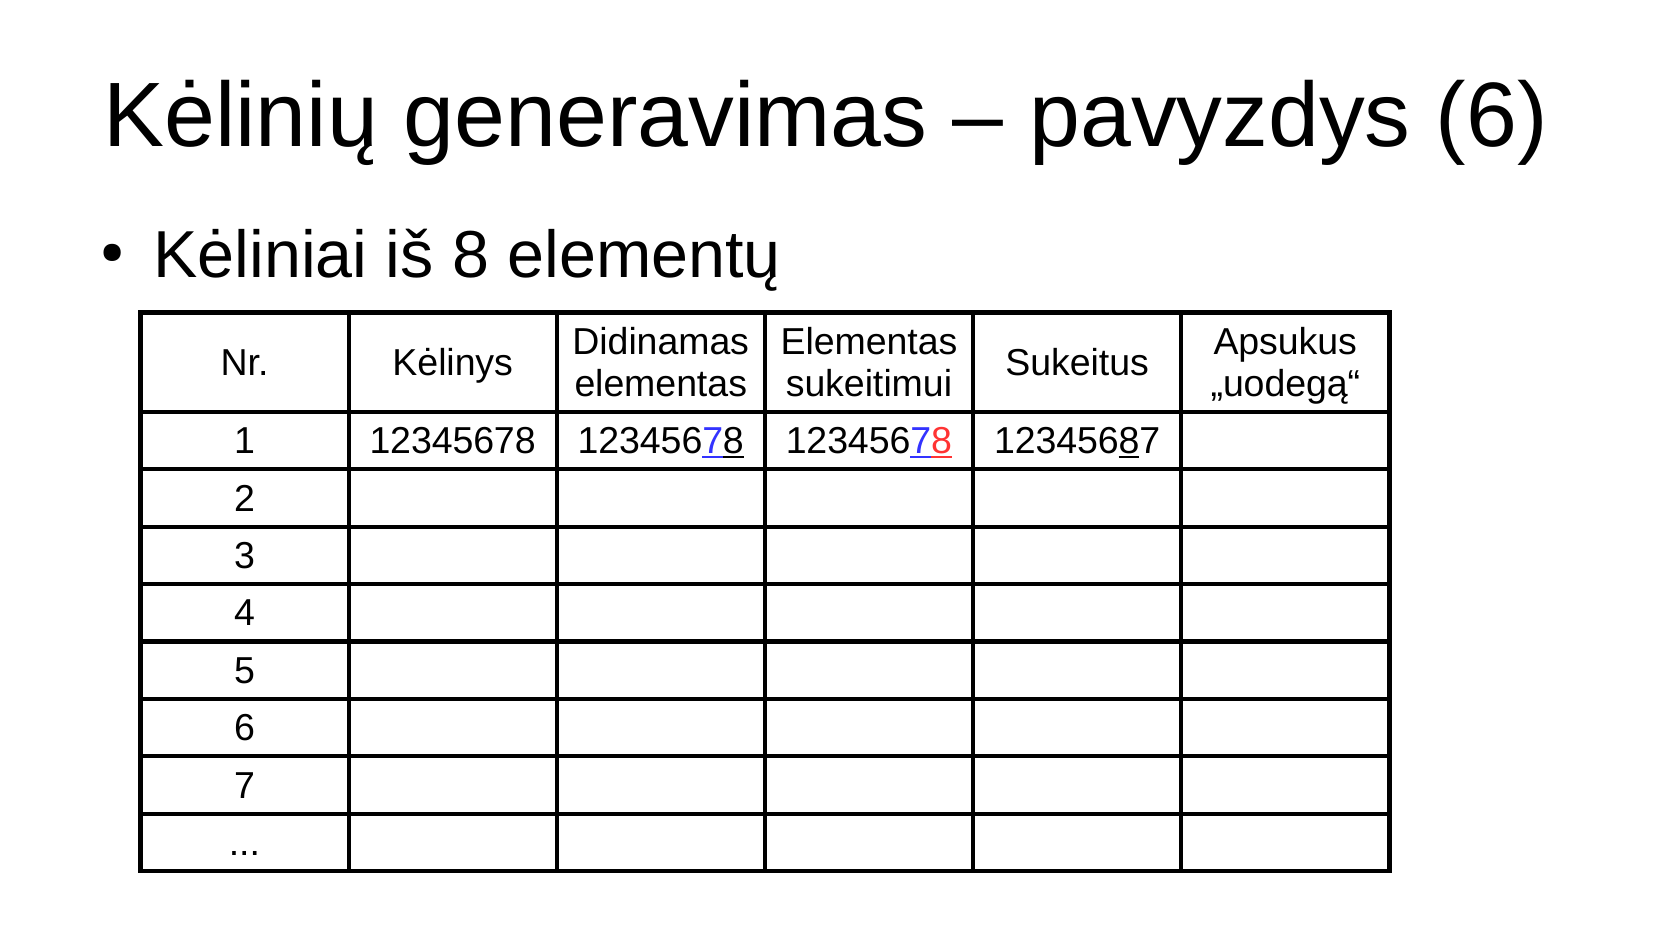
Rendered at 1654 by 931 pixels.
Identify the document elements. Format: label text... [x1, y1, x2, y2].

list Kėliniai iš 8 elementų [82, 217, 1571, 757]
table_cell [559, 586, 763, 639]
table_cell 12345678 [351, 414, 555, 467]
table_cell [351, 471, 555, 525]
table_cell [559, 644, 763, 697]
table_cell [767, 758, 971, 812]
table_cell [1183, 586, 1387, 639]
table_cell 12345678 [767, 414, 971, 467]
table_cell [975, 529, 1179, 582]
table_cell [1183, 816, 1387, 869]
table_cell [767, 644, 971, 697]
table_header Apsukus „uodegą“ [1183, 315, 1387, 410]
table_cell [351, 816, 555, 869]
table_cell [767, 529, 971, 582]
table_cell 4 [143, 586, 347, 639]
table_header Kėlinys [351, 315, 555, 410]
table_cell [1183, 644, 1387, 697]
table_cell [351, 758, 555, 812]
table_cell [975, 816, 1179, 869]
table_cell [975, 471, 1179, 525]
table_cell 5 [143, 644, 347, 697]
table_cell ... [143, 816, 347, 869]
table_cell [351, 529, 555, 582]
table_cell [559, 758, 763, 812]
table_cell [1183, 414, 1387, 467]
table_cell [1183, 471, 1387, 525]
table_cell 2 [143, 471, 347, 525]
table_cell [975, 586, 1179, 639]
table_cell [559, 471, 763, 525]
title Kėlinių generavimas – pavyzdys (6) [82, 36, 1571, 193]
table_cell [975, 644, 1179, 697]
table_cell [1183, 701, 1387, 754]
table_cell [1183, 529, 1387, 582]
table_cell [767, 816, 971, 869]
table_cell [351, 644, 555, 697]
table_cell [975, 701, 1179, 754]
table_cell 3 [143, 529, 347, 582]
table_cell 1 [143, 414, 347, 467]
table_cell 12345678 [559, 414, 763, 467]
table_cell [1183, 758, 1387, 812]
table_header Nr. [143, 315, 347, 410]
table_cell 6 [143, 701, 347, 754]
table_header Sukeitus [975, 315, 1179, 410]
table_cell [767, 586, 971, 639]
table_cell [767, 701, 971, 754]
table_header Didinamas elementas [559, 315, 763, 410]
table_cell [559, 816, 763, 869]
table_cell 7 [143, 758, 347, 812]
table_cell 12345687 [975, 414, 1179, 467]
table_cell [351, 701, 555, 754]
table_cell [559, 529, 763, 582]
table_cell [975, 758, 1179, 812]
table_cell [767, 471, 971, 525]
table_cell [351, 586, 555, 639]
table_header Elementas sukeitimui [767, 315, 971, 410]
table_cell [559, 701, 763, 754]
